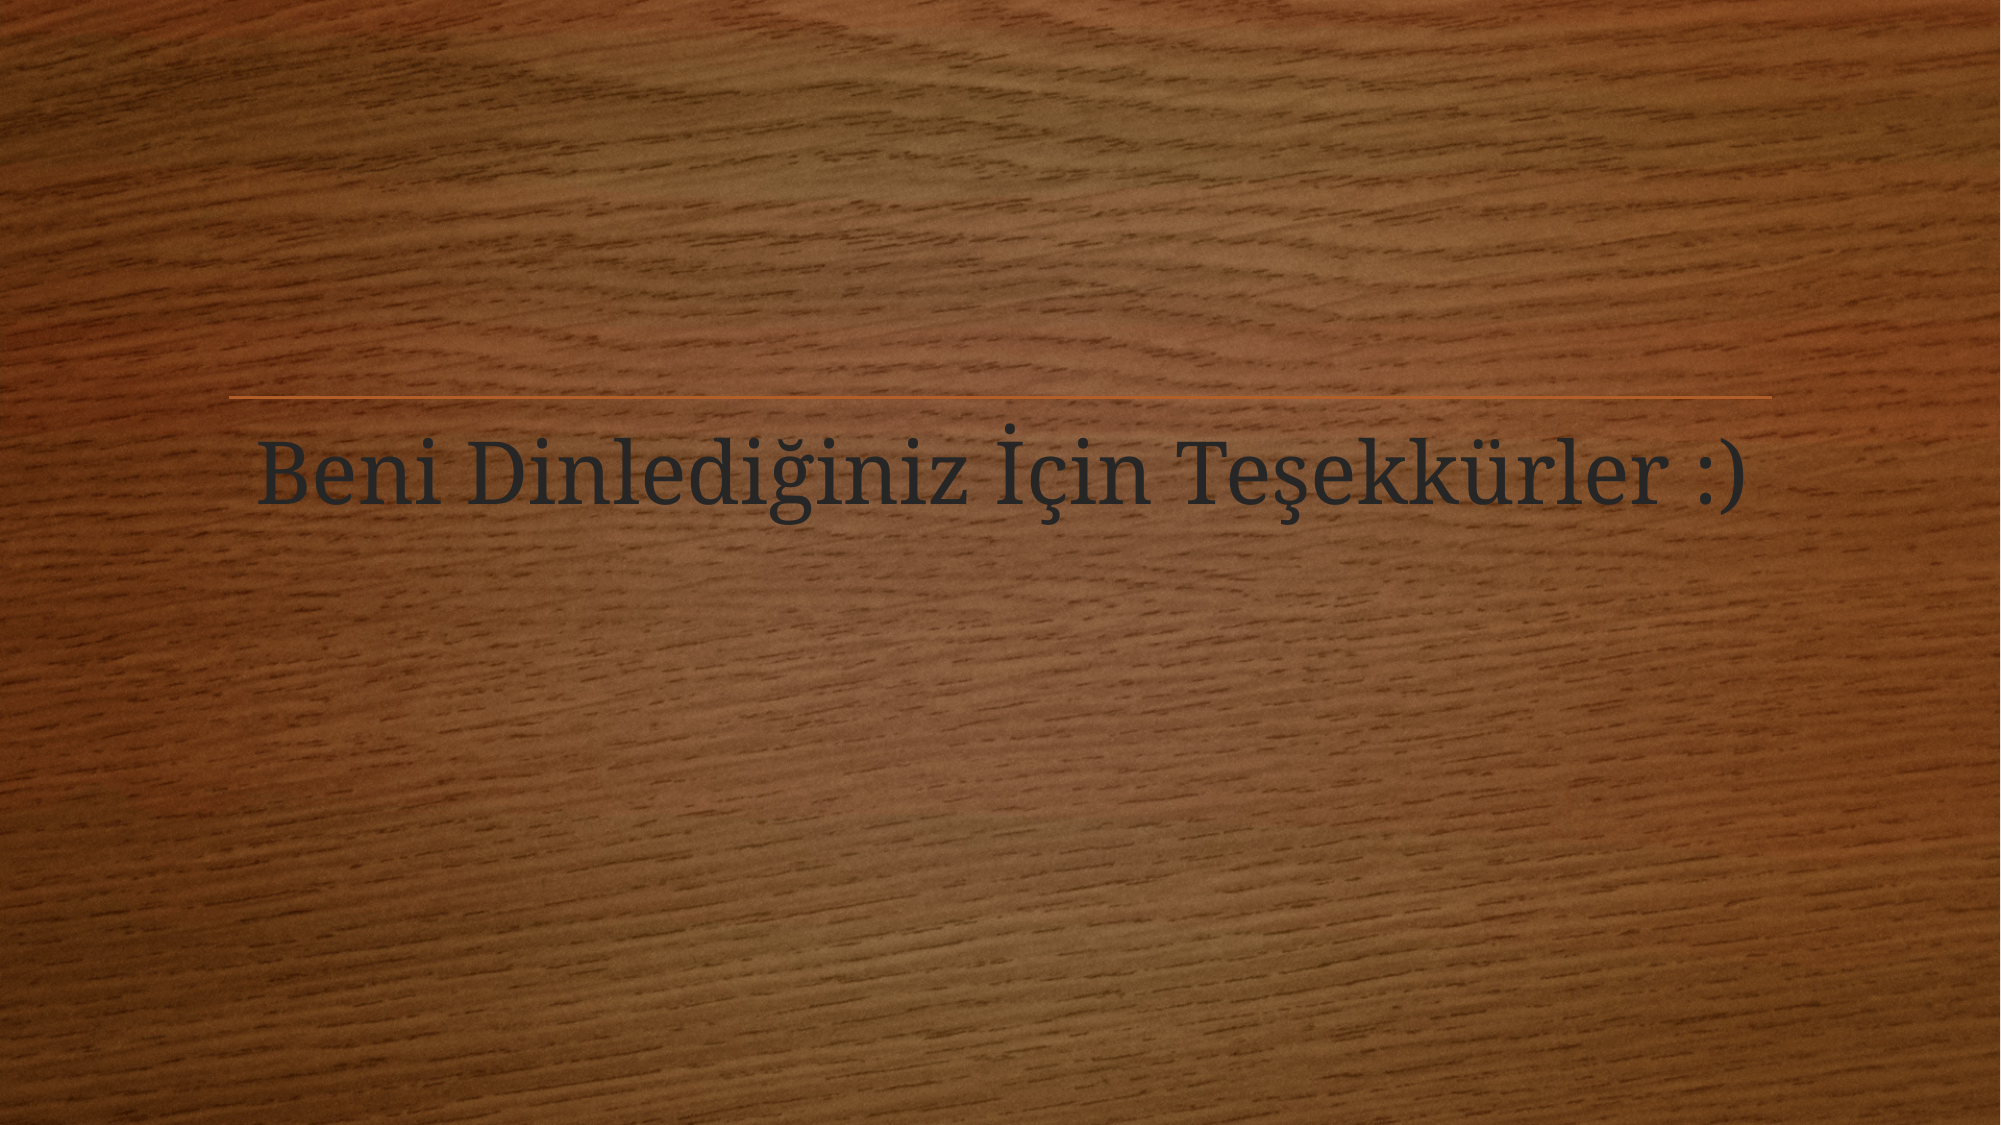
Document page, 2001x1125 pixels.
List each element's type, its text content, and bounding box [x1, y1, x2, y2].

title Beni Dinlediğiniz İçin Teşekkürler :) [215, 362, 1791, 577]
